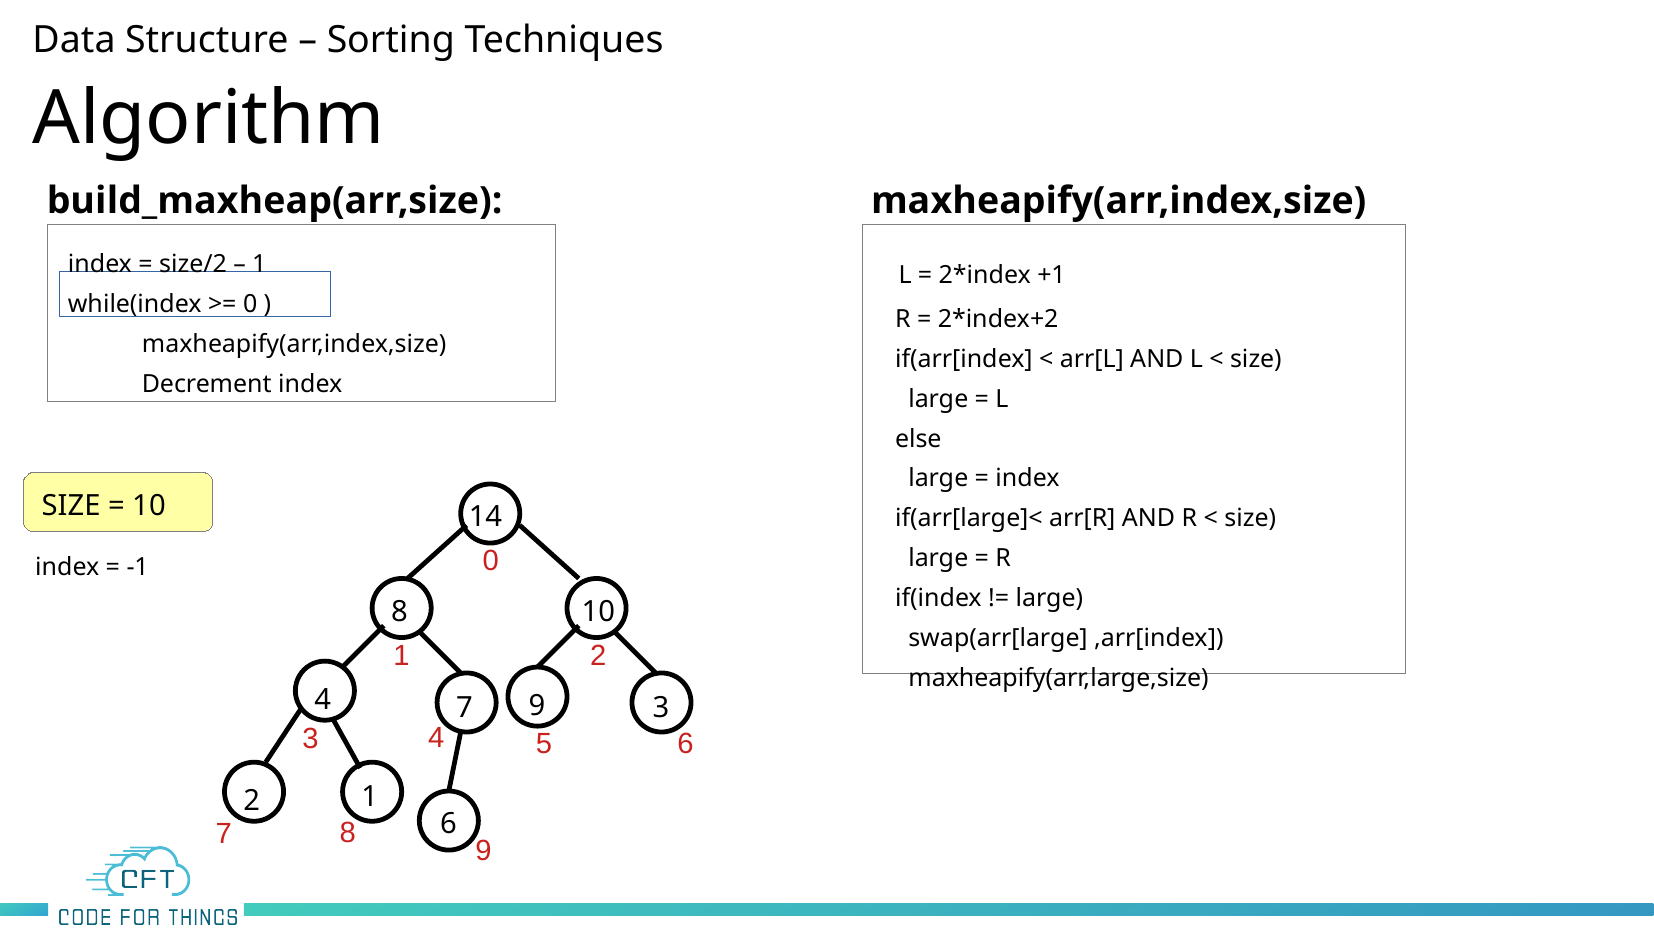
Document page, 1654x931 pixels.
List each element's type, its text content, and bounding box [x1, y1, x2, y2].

text_box [419, 803, 425, 838]
text_box [582, 578, 611, 582]
text_box SIZE = 10 [26, 476, 207, 526]
text_box 2 [575, 631, 622, 680]
text_box [342, 778, 346, 806]
text_box 0 [467, 536, 514, 585]
text_box [507, 680, 513, 714]
text_box [475, 483, 506, 488]
text_box 10 [566, 582, 634, 632]
text_box [371, 818, 386, 822]
text_box maxheapify(arr,index,size) [856, 166, 1571, 225]
text_box build_maxheap(arr,size): [32, 165, 650, 225]
text_box [372, 593, 376, 623]
text_box [23, 472, 213, 532]
text_box [432, 845, 466, 851]
text_box 14 [446, 488, 532, 538]
text_box [395, 773, 402, 811]
text_box 7 [441, 678, 490, 728]
text_box 9 [513, 677, 562, 727]
text_box [562, 680, 568, 714]
text_box 5 [521, 719, 567, 768]
text_box 1 [378, 631, 425, 680]
text_box 6 [662, 719, 709, 768]
text_box [686, 686, 692, 719]
text_box 3 [287, 714, 334, 763]
text_box [47, 224, 556, 402]
text_box index = size/2 – 1 while(index >= 0 ) maxheapify(arr,index,size) Decrement index [53, 238, 508, 402]
text_box 6 [425, 795, 474, 845]
text_box 4 [413, 713, 460, 762]
text_box index = -1 [0, 541, 189, 591]
text_box 2 [228, 772, 277, 822]
text_box [437, 687, 441, 713]
text_box [460, 728, 482, 733]
text_box 3 [637, 678, 686, 728]
text_box [362, 762, 390, 768]
text_box [232, 762, 276, 772]
text_box 4 [299, 671, 348, 721]
text_box [474, 805, 479, 837]
text_box [348, 672, 355, 710]
text_box 8 [376, 582, 443, 632]
picture [59, 846, 237, 925]
text_box [862, 224, 1406, 674]
text_box 8 [324, 808, 371, 857]
text_box [450, 672, 484, 678]
text_box [631, 686, 637, 719]
text_box [295, 676, 299, 705]
text_box 7 [200, 809, 247, 857]
text_box L = 2*index +1 R = 2*index+2 if(arr[index] < arr[L] AND L < size) large = L else large = index if(arr[large]< arr[R] AND R < size) large = R if(index != large) swap(arr[large] ,arr[index]) maxheapify(arr,large,size) [874, 236, 1371, 647]
text_box 1 [346, 768, 395, 818]
text_box 9 [460, 826, 507, 875]
text_box [433, 791, 464, 795]
text_box [646, 728, 662, 733]
text_box [387, 578, 416, 582]
text_box [224, 777, 228, 806]
text_box [302, 661, 347, 671]
text_box [490, 684, 497, 721]
title Data Structure – Sorting Techniques Algorithm [32, 12, 1184, 166]
text_box [515, 667, 560, 677]
text_box 3 [287, 714, 293, 724]
text_box [645, 672, 678, 678]
text_box [277, 773, 284, 811]
